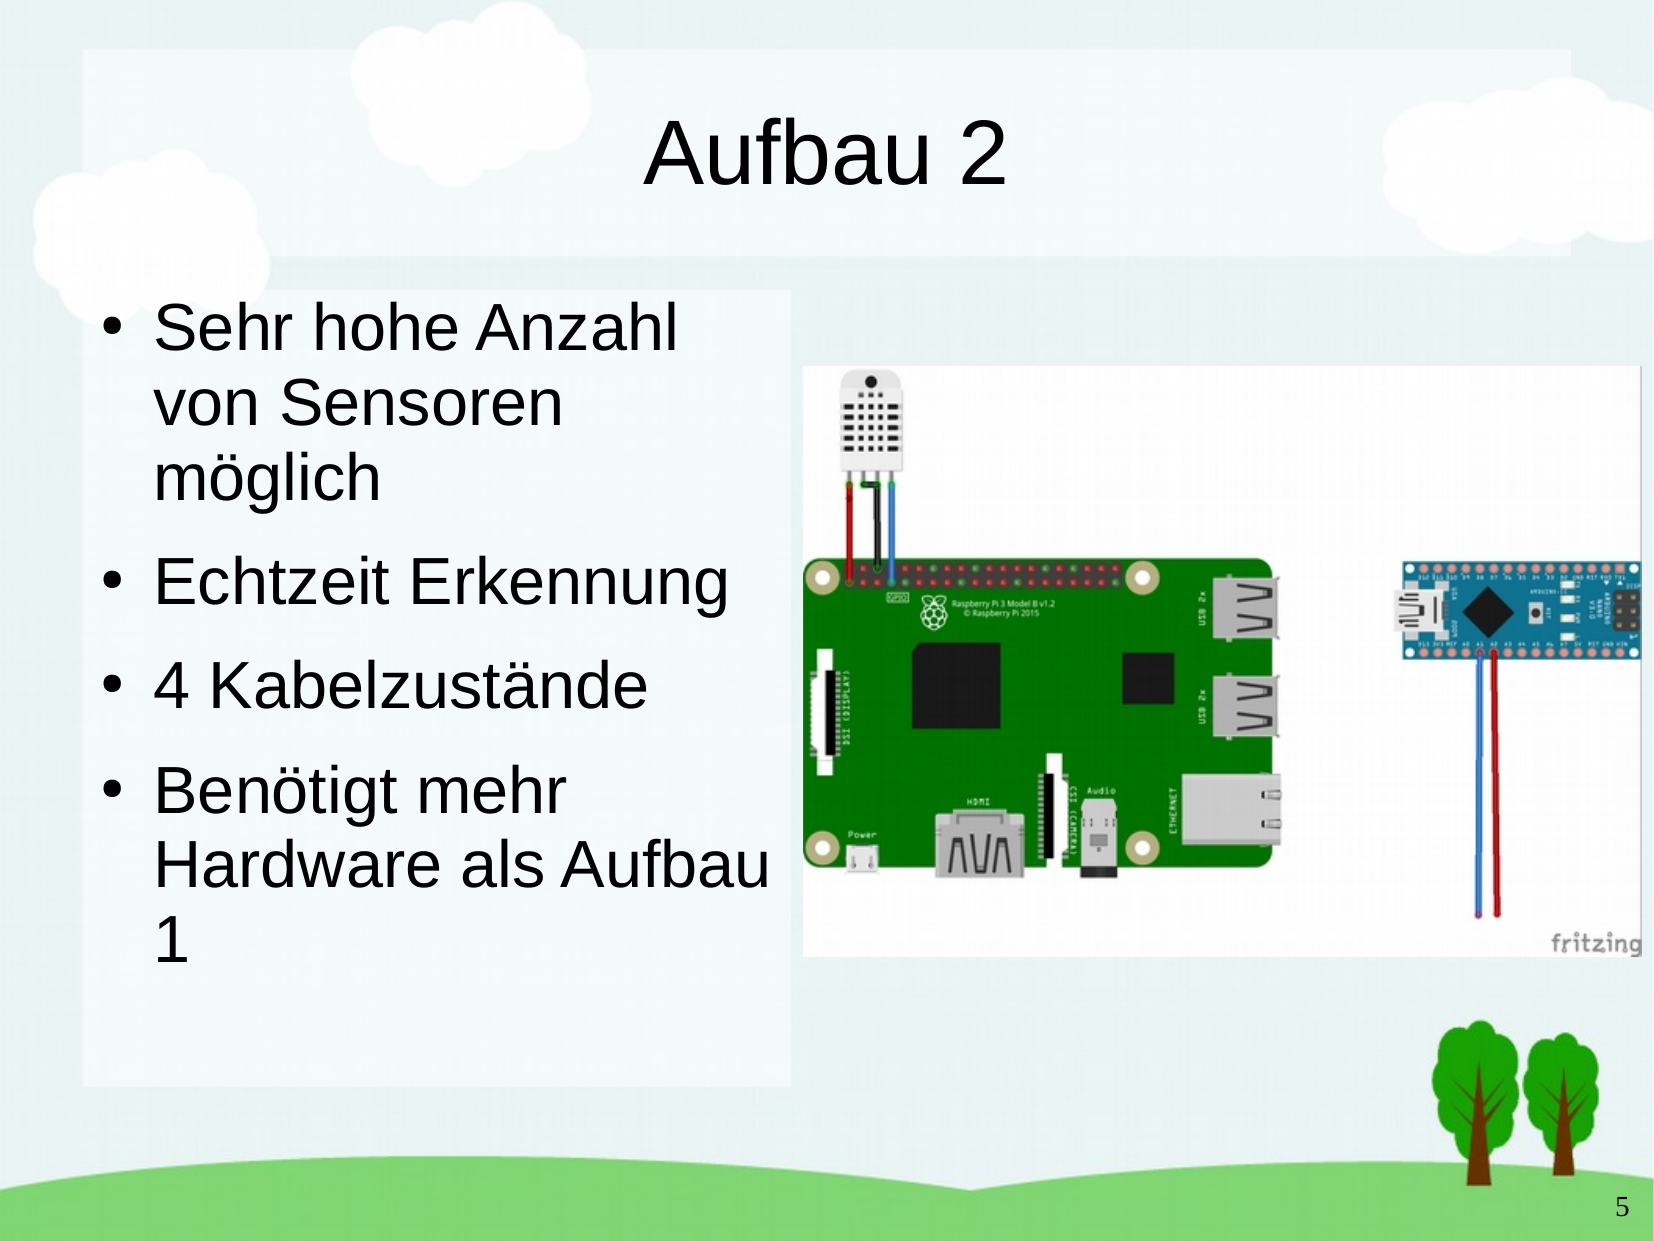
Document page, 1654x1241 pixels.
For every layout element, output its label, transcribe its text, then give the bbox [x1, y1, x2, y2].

list Sehr hohe Anzahl von Sensoren möglich Echtzeit Erkennung 4 Kabelzustände Benötigt mehr Hardware als Aufbau 1 [82, 290, 792, 1087]
title Aufbau 2 [82, 49, 1571, 257]
picture [0, 0, 1654, 1241]
